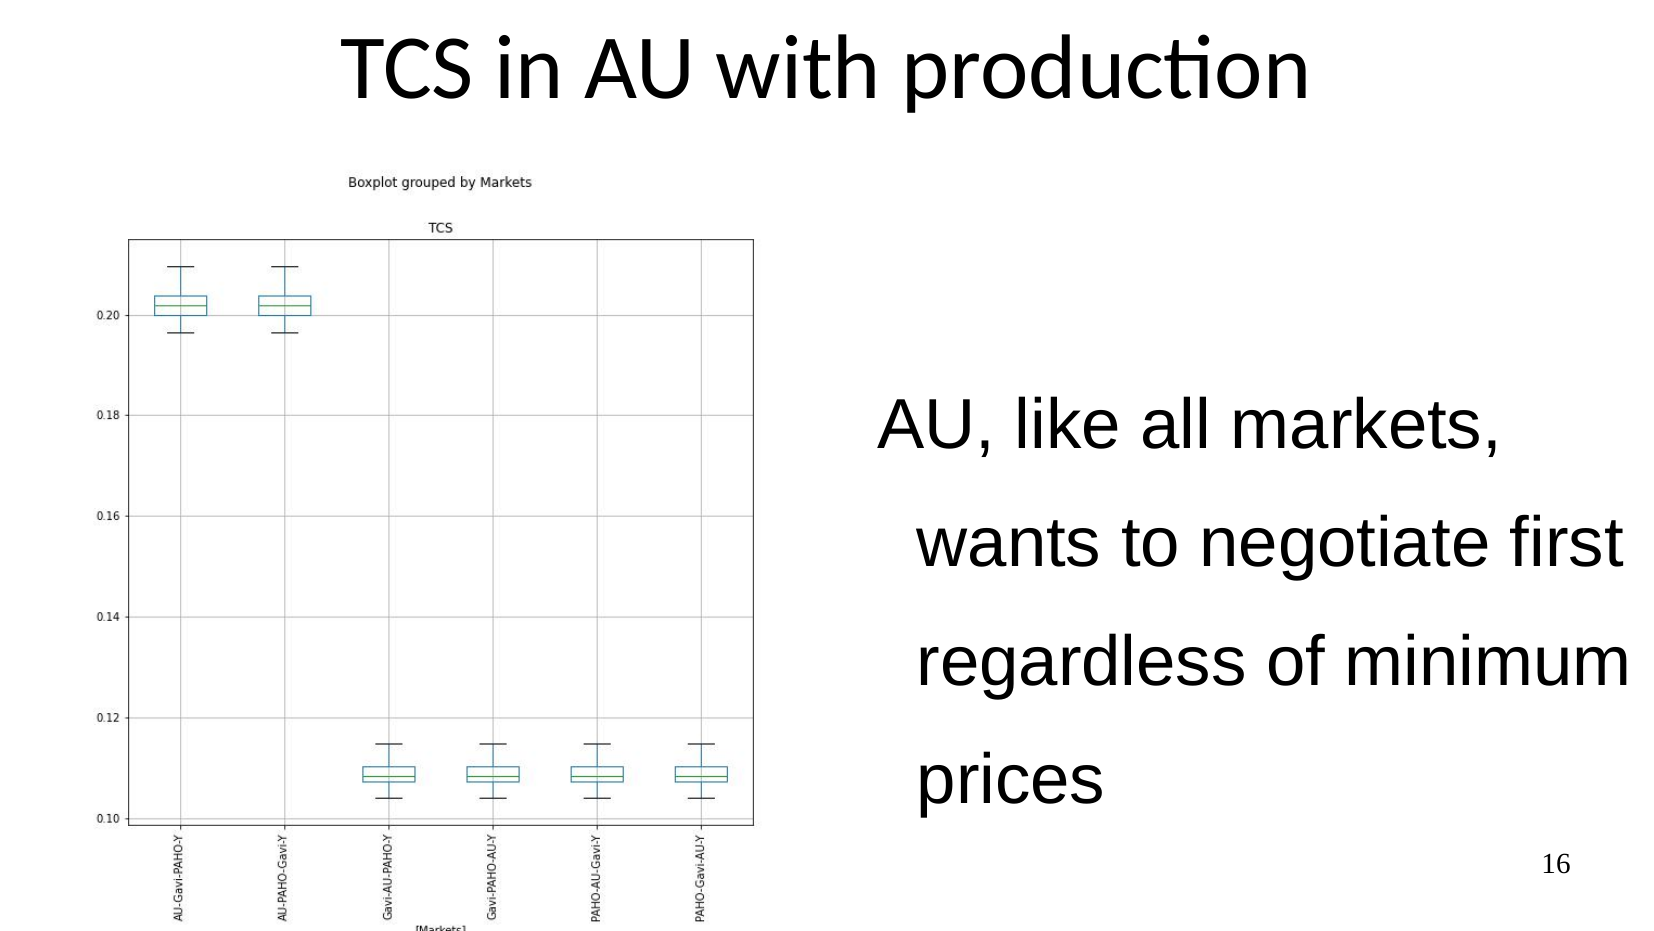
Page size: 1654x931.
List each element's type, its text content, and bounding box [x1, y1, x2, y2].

picture [50, 161, 831, 931]
title TCS in AU with production [82, 19, 1571, 133]
text_box AU, like all markets, wants to negotiate first regardless of minimum prices [862, 337, 1654, 931]
